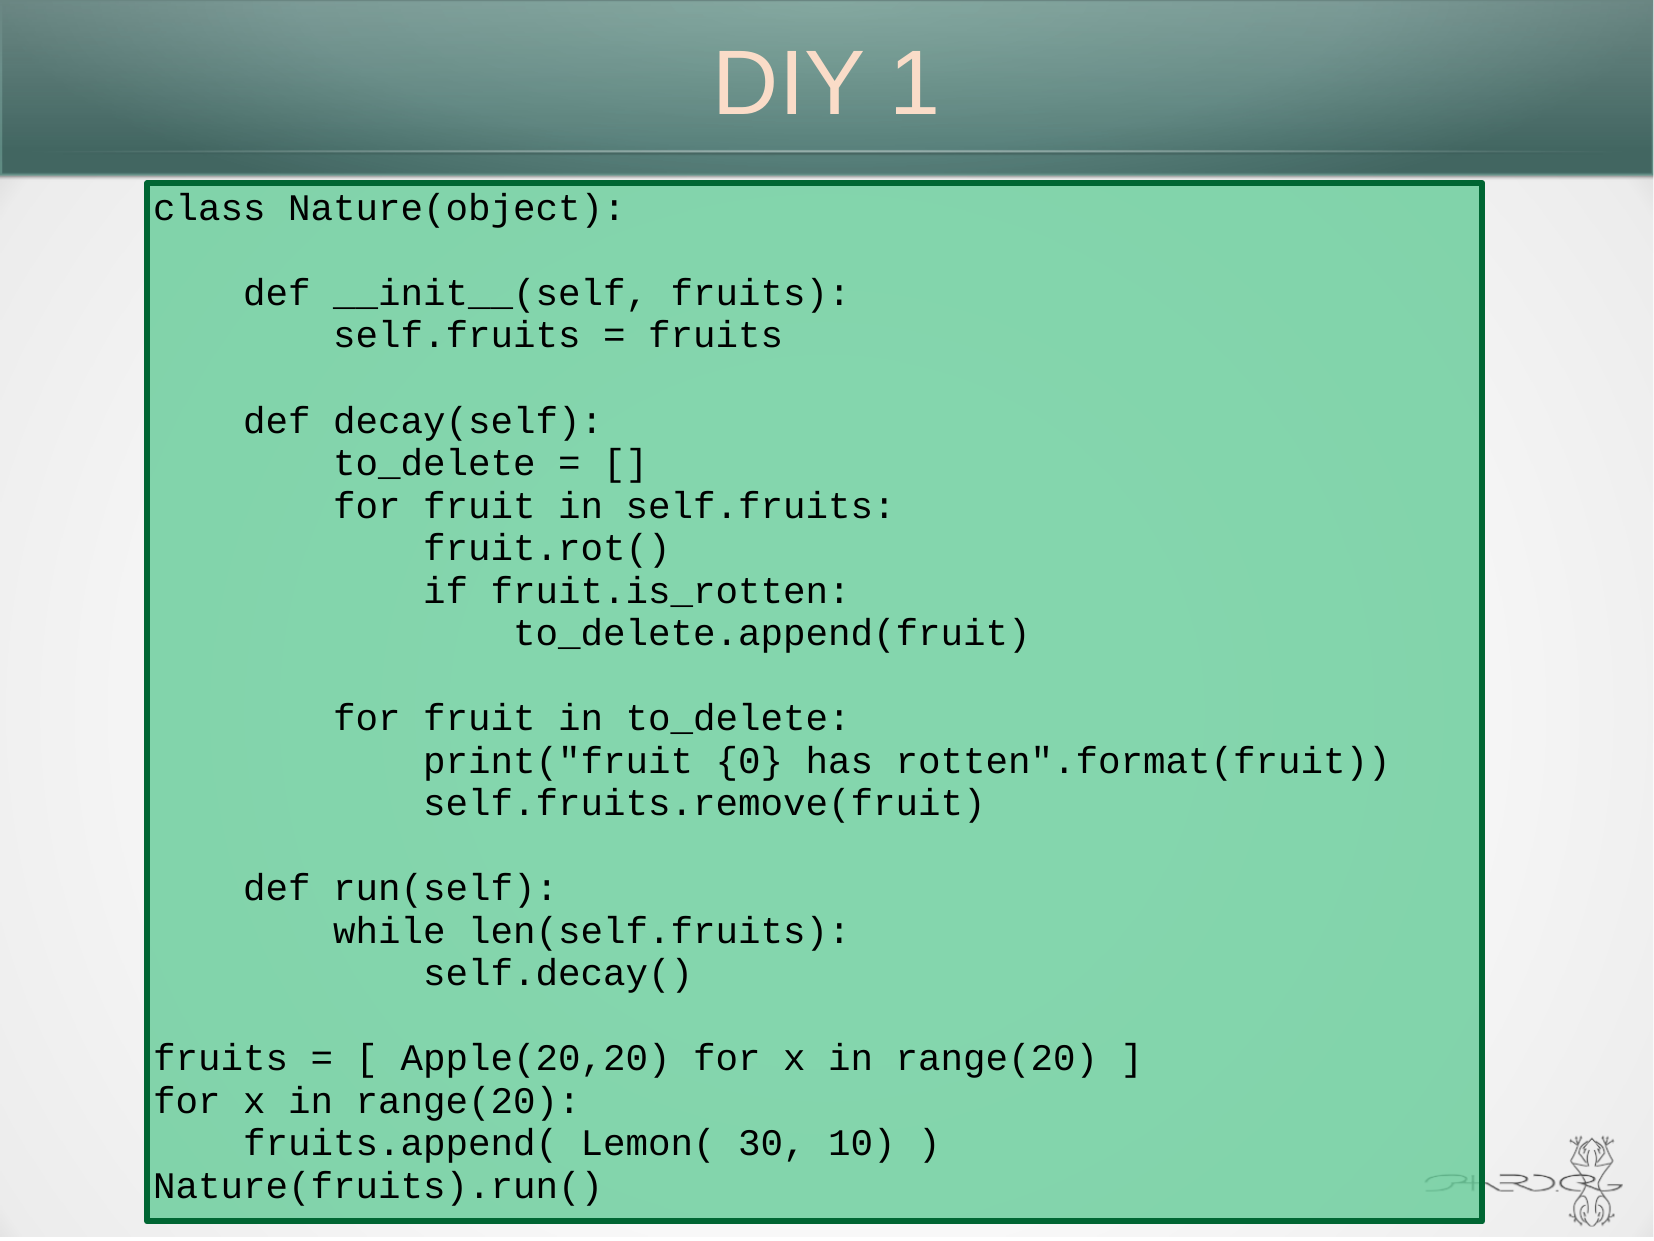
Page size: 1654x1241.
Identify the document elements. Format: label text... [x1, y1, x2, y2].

text_box class Nature(object): def __init__(self, fruits): self.fruits = fruits def decay(self): to_delete = [] for fruit in self.fruits: fruit.rot() if fruit.is_rotten: to_delete.append(fruit) for fruit in to_delete: print("fruit {0} has rotten".format(fruit)) self.fruits.remove(fruit) def run(self): while len(self.fruits): self.decay() fruits = [ Apple(20,20) for x in range(20) ] for x in range(20): fruits.append( Lemon( 30, 10) ) Nature(fruits).run() [147, 183, 1483, 1222]
picture [0, 0, 1654, 1237]
title DIY 1 [82, 11, 1571, 154]
